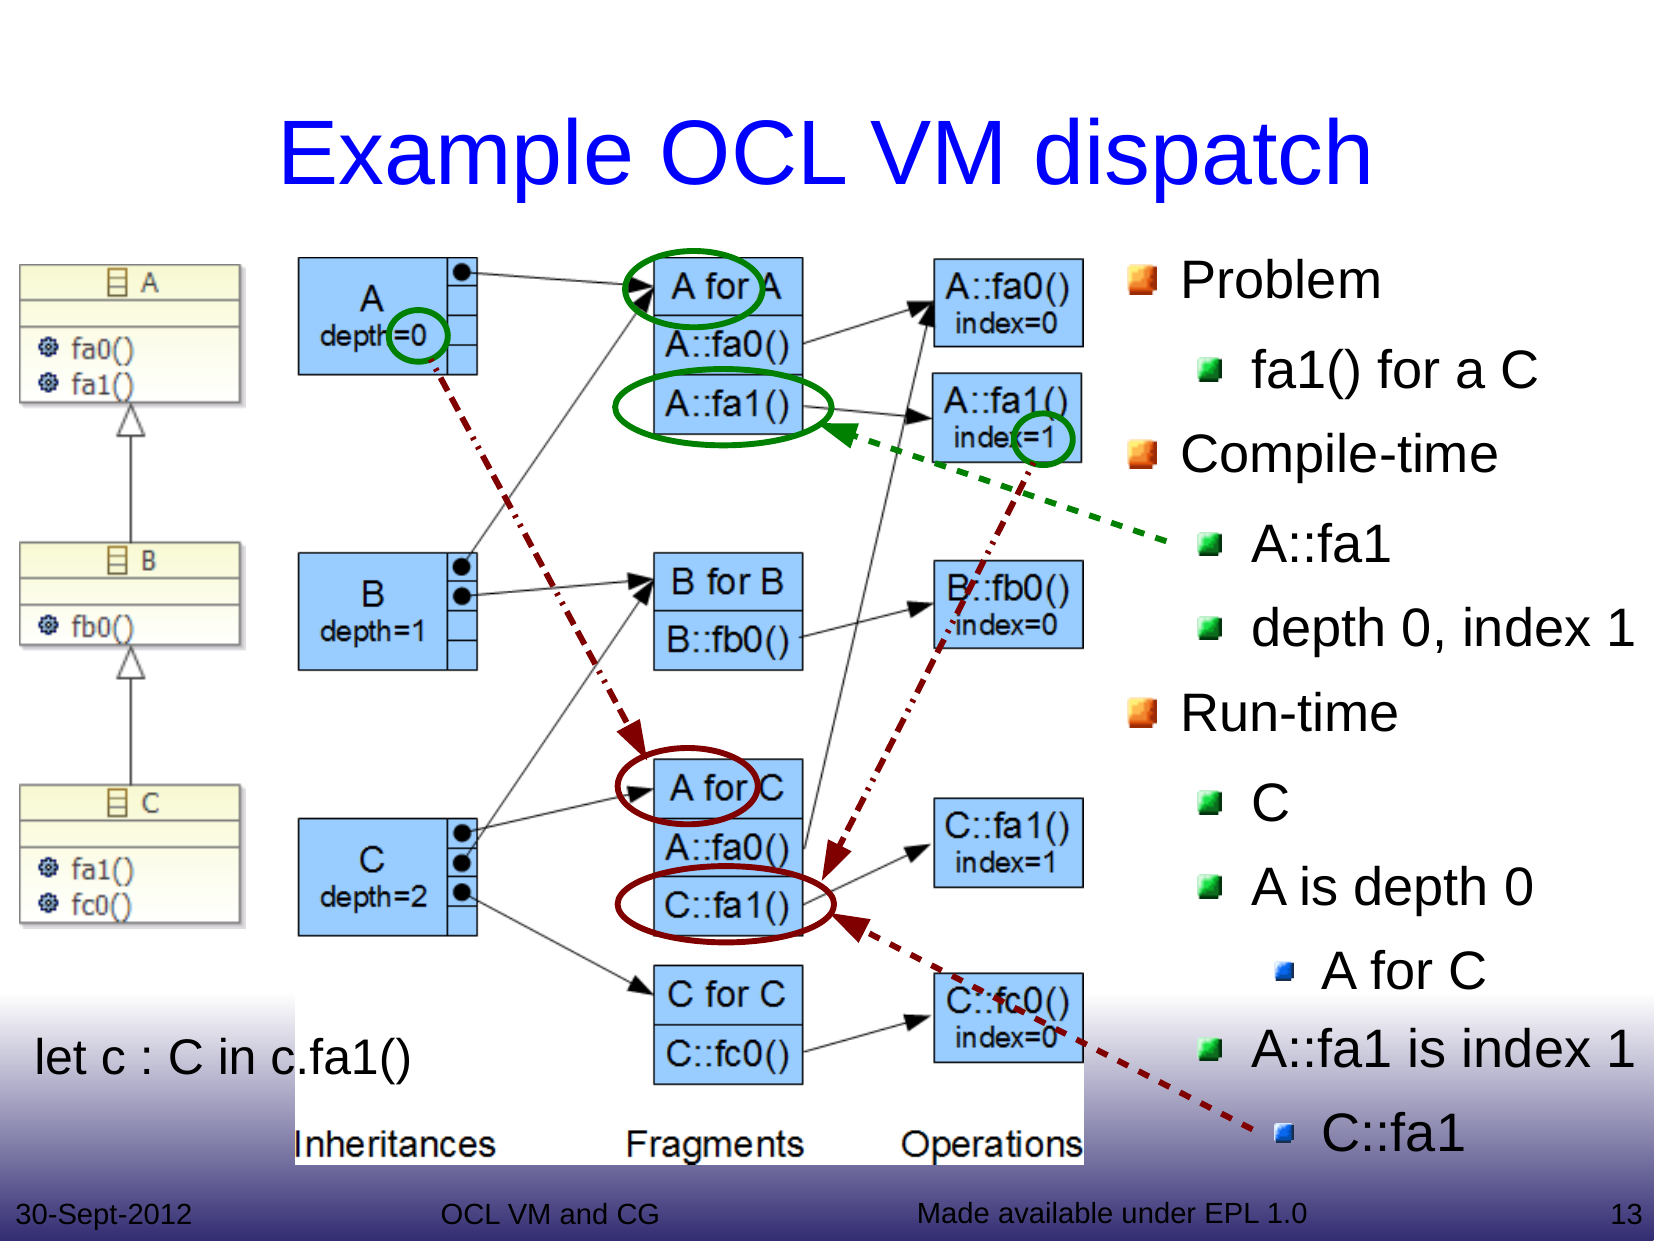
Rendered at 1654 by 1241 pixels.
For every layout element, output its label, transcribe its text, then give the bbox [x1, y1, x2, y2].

title Example OCL VM dispatch [82, 49, 1571, 257]
picture [295, 257, 1084, 1165]
text_box let c : C in c.fa1() [19, 1021, 446, 1093]
picture [19, 264, 246, 929]
list Problem fa1() for a C Compile-time A::fa1 depth 0, index 1 Run-time C A is depth 0 A for C A::fa1 is index 1 C::fa1 [1109, 249, 1640, 1164]
picture [629, 257, 759, 324]
